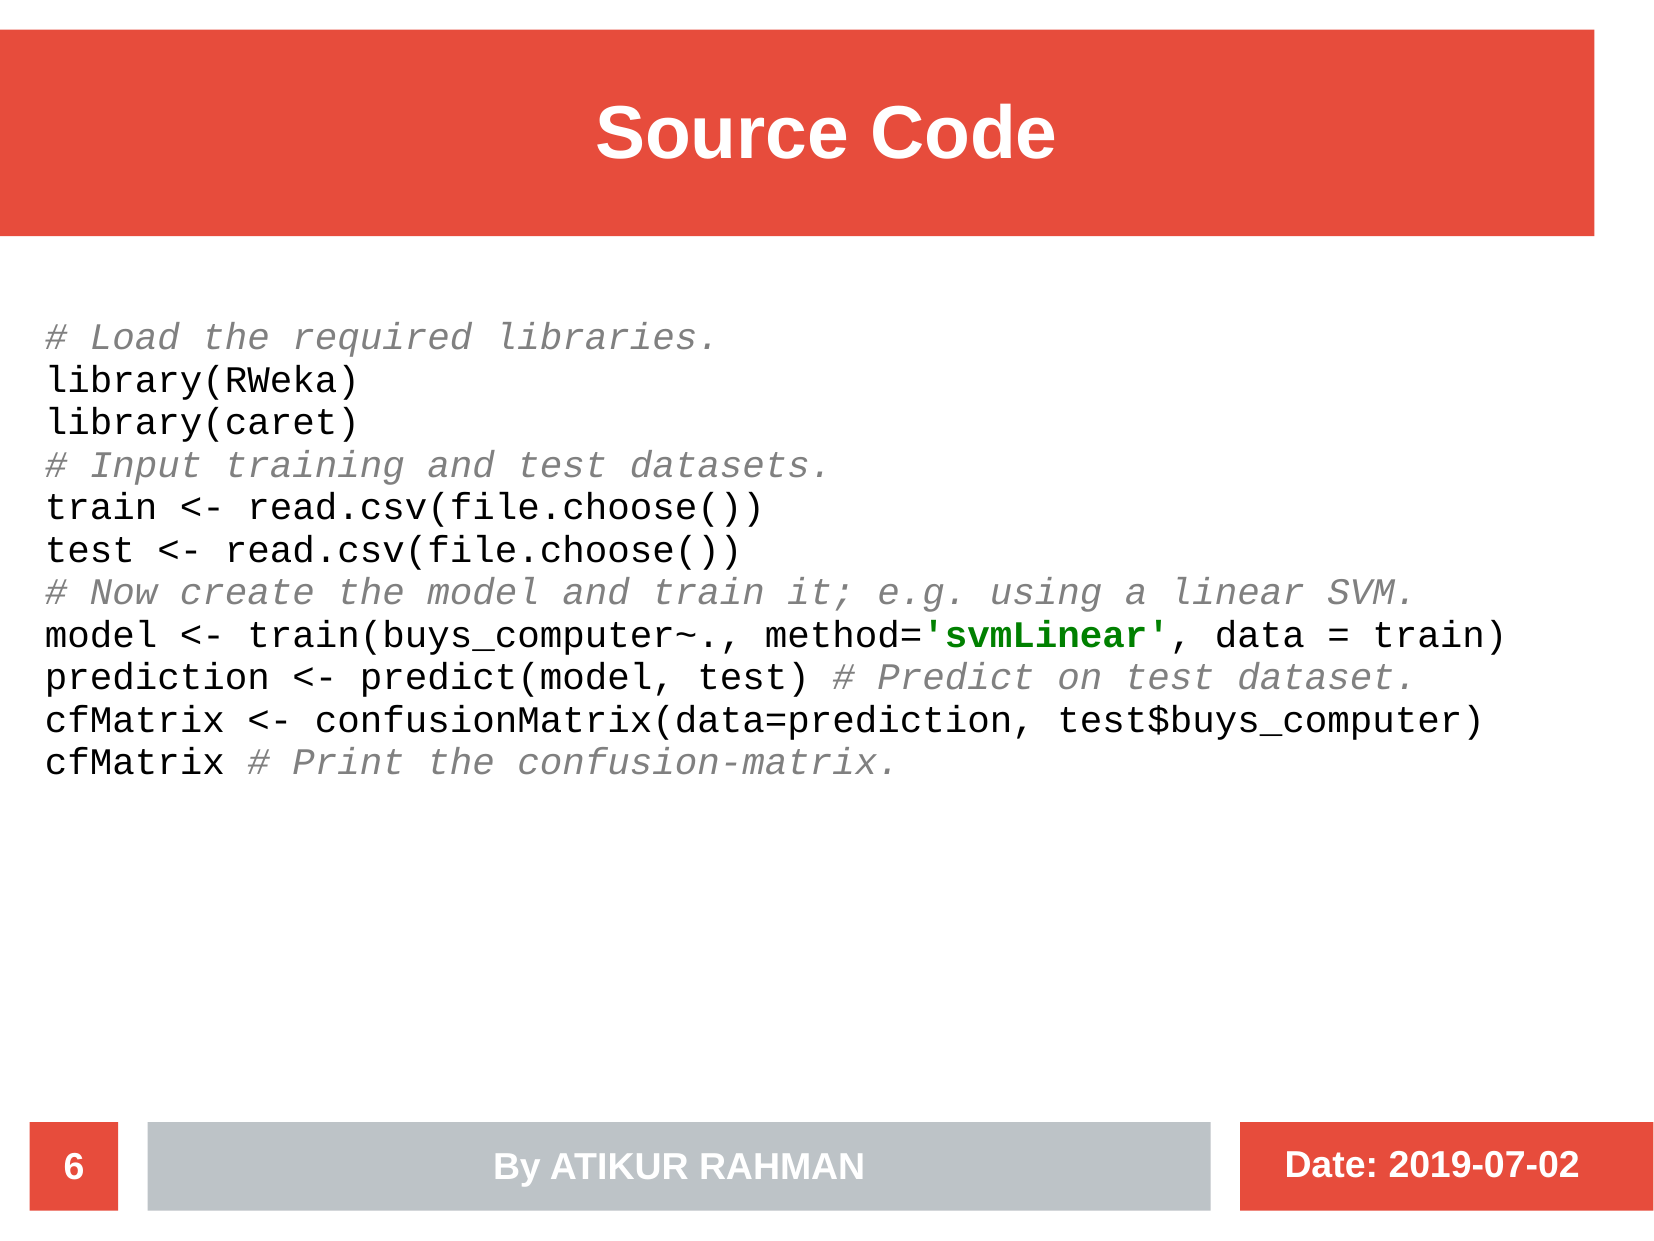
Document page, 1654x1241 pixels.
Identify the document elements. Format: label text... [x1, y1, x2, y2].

title Source Code [266, 59, 1388, 207]
text_box # Load the required libraries. library(RWeka) library(caret) # Input training and test datasets. train <- read.csv(file.choose()) test <- read.csv(file.choose()) # Now create the model and train it; e.g. using a linear SVM. model <- train(buys_computer~., method='svmLinear', data = train) prediction <- predict(model, test) # Predict on test dataset. cfMatrix <- confusionMatrix(data=prediction, test$buys_computer) cfMatrix # Print the confusion-matrix. [30, 310, 1635, 836]
